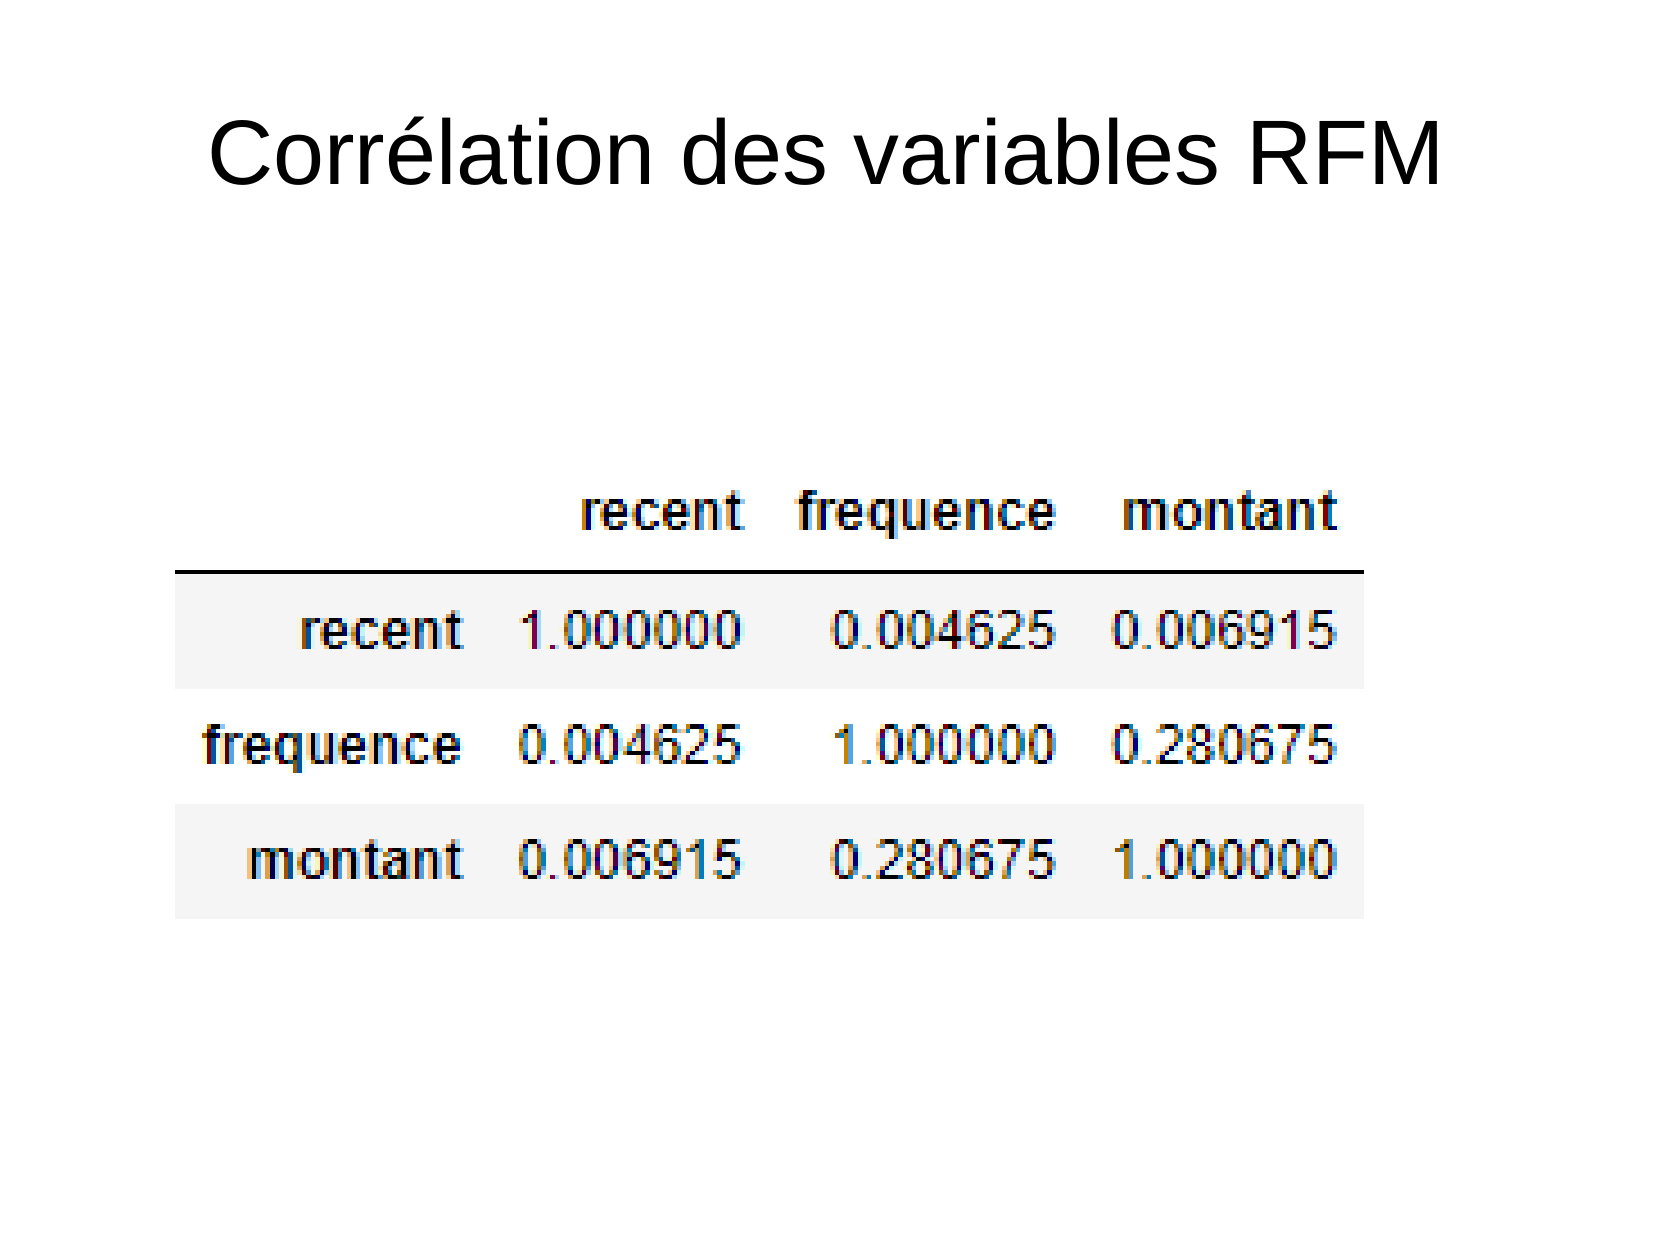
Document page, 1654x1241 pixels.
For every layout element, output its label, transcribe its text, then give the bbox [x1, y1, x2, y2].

title Corrélation des variables RFM [82, 49, 1571, 257]
picture [153, 460, 1441, 981]
